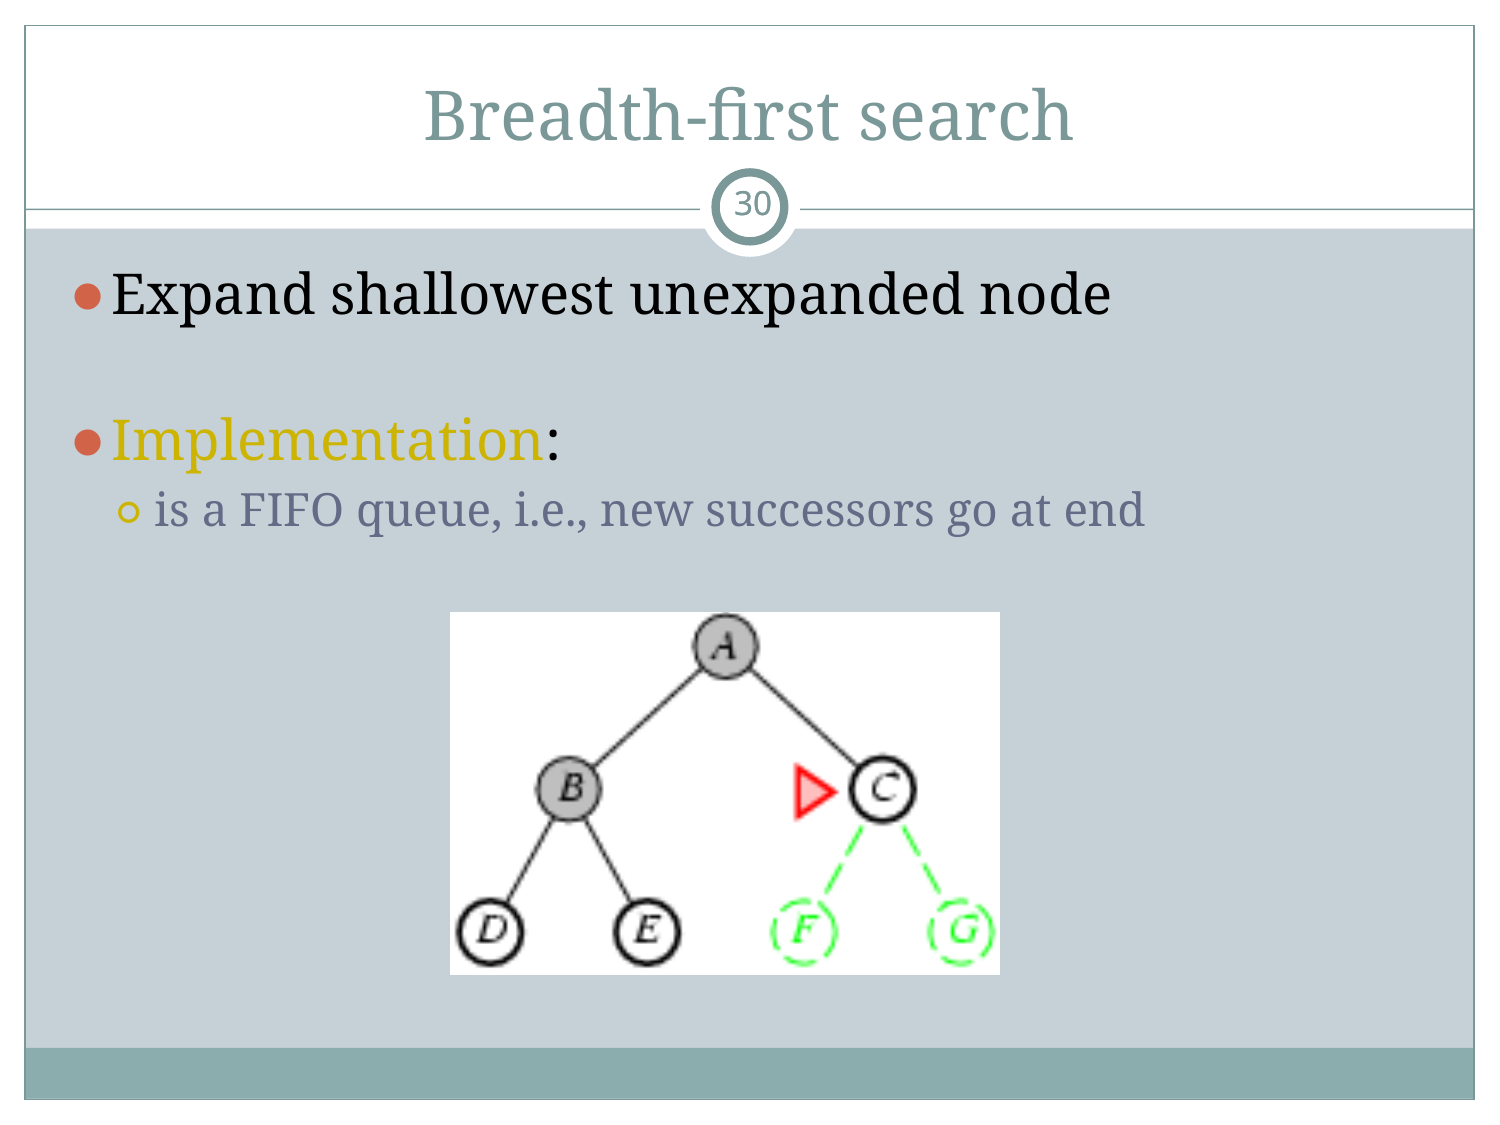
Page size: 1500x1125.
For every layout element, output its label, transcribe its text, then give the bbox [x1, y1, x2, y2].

list Expand shallowest unexpanded node Implementation: is a FIFO queue, i.e., new successors go at end [49, 250, 1445, 1001]
slide_number <number> [715, 168, 791, 241]
title Breadth-first search [49, 37, 1450, 162]
picture [450, 612, 1000, 975]
